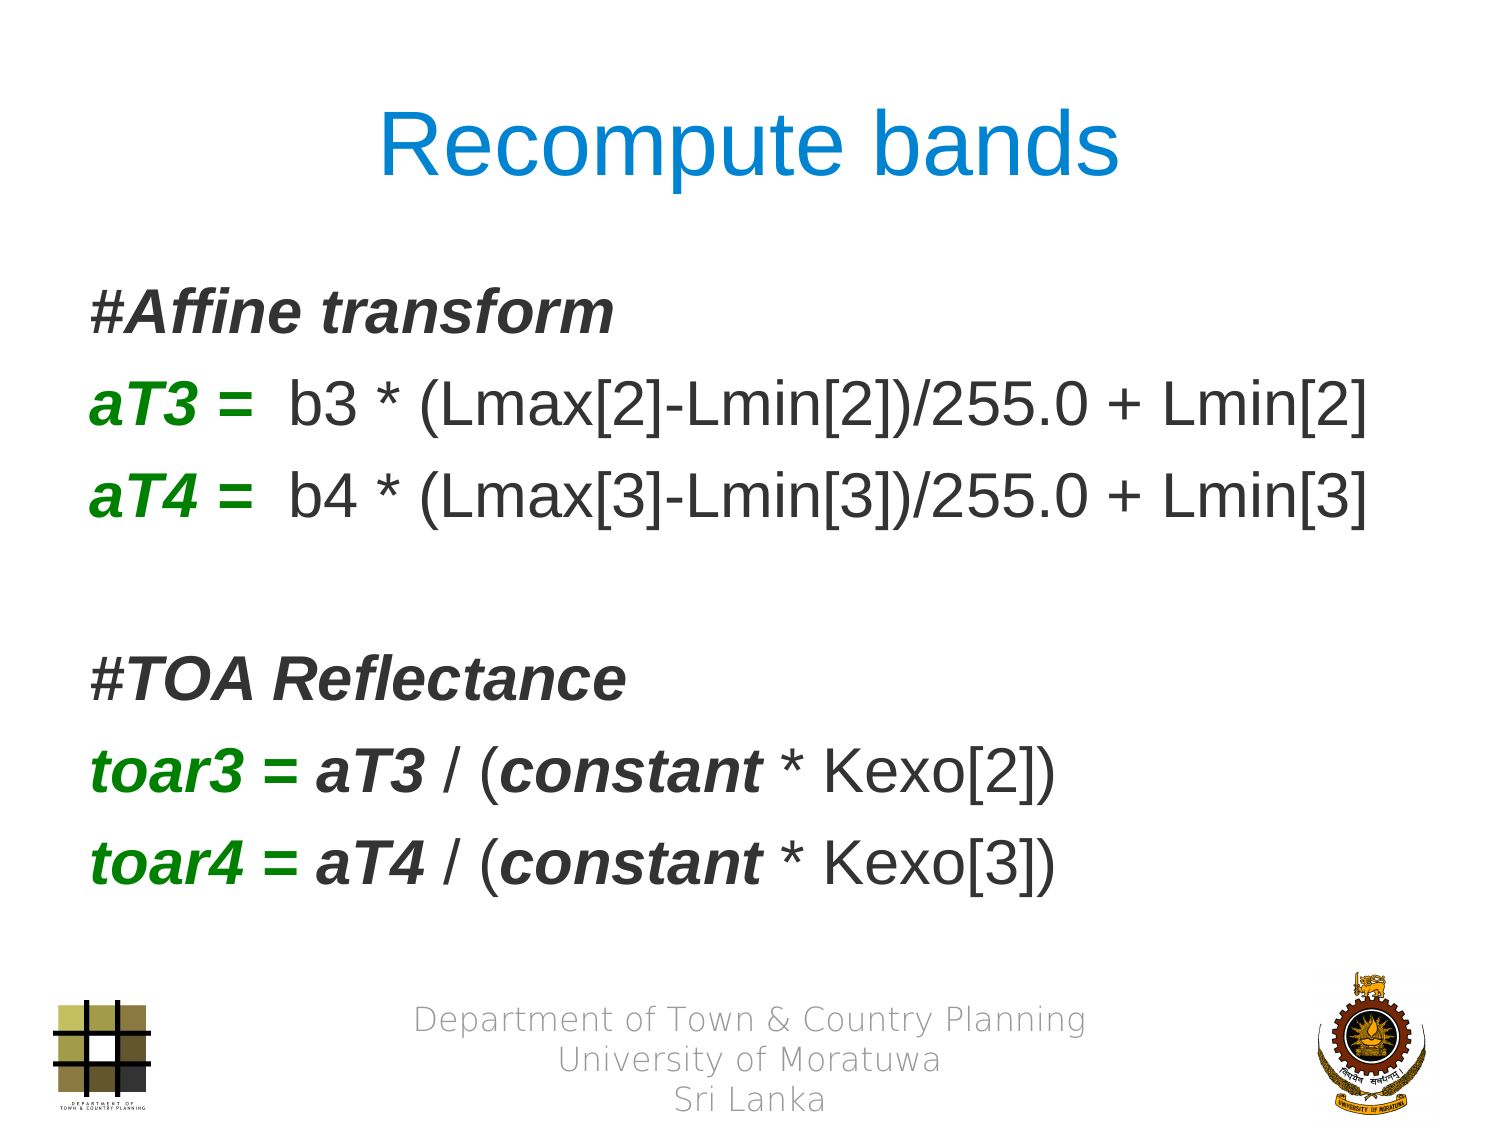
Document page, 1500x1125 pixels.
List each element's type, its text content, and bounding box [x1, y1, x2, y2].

list #Affine transform aT3 = b3 * (Lmax[2]-Lmin[2])/255.0 + Lmin[2] aT4 = b4 * (Lmax[3]-Lmin[3])/255.0 + Lmin[3] #TOA Reflectance toar3 = aT3 / (constant * Kexo[2]) toar4 = aT4 / (constant * Kexo[3]) [75, 262, 1426, 916]
title Recompute bands [75, 45, 1426, 233]
picture [1312, 966, 1435, 1125]
picture [53, 1000, 151, 1110]
